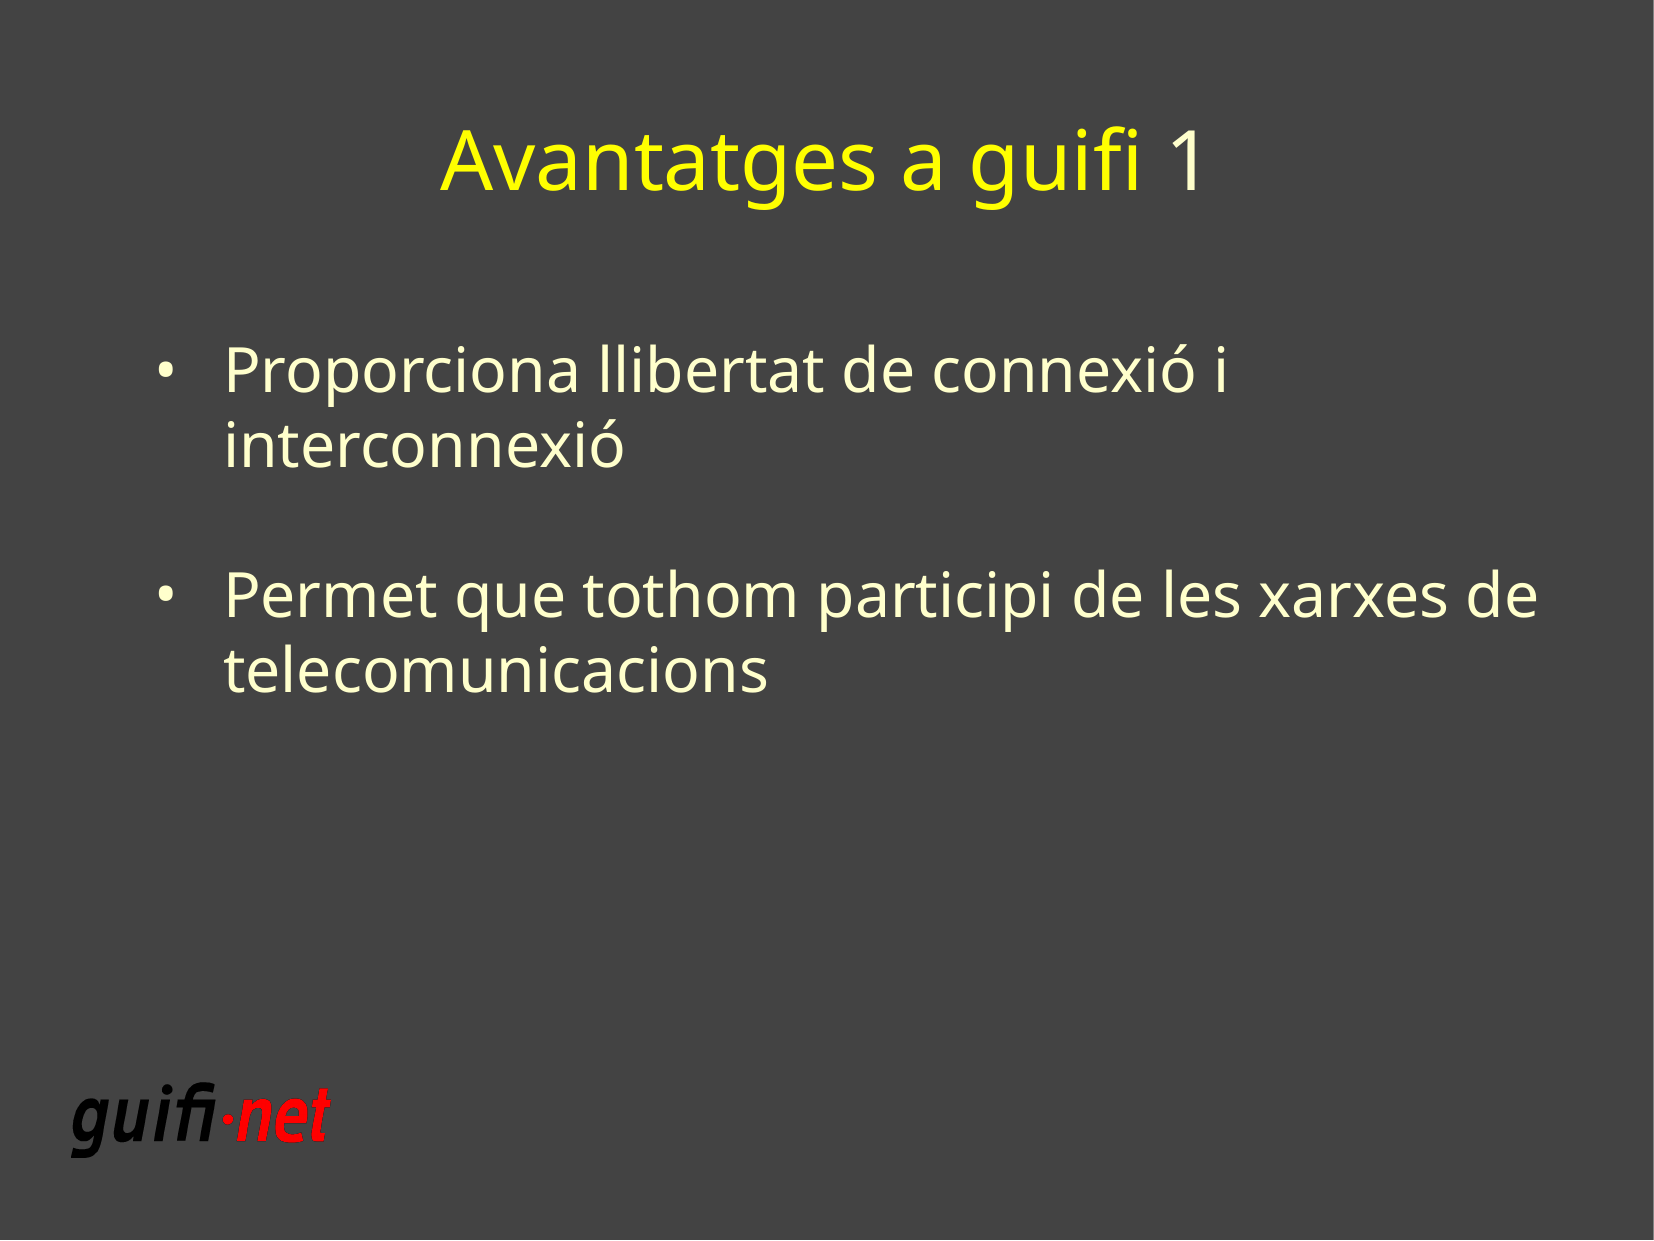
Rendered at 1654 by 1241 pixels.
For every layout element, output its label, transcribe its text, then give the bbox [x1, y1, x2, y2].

list Proporciona llibertat de connexió i interconnexió Permet que tothom participi de les xarxes de telecomunicacions [118, 248, 1571, 968]
title Avantatges a guifi 1 [82, 49, 1571, 213]
picture [71, 1082, 331, 1158]
